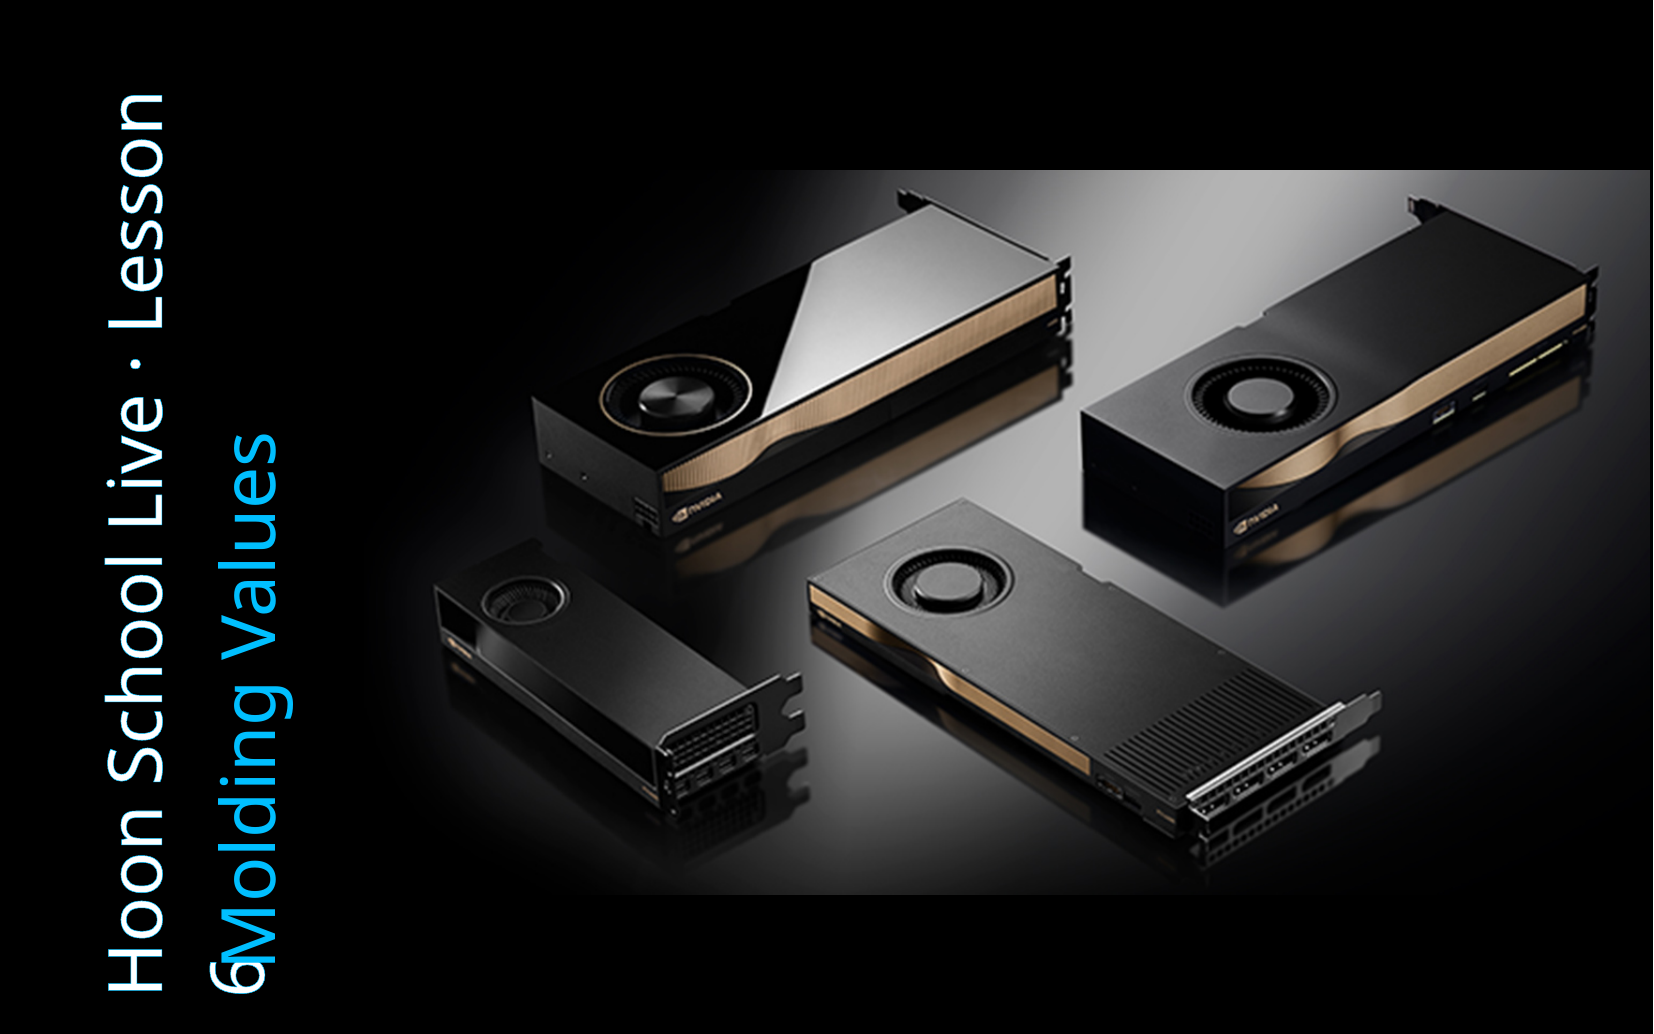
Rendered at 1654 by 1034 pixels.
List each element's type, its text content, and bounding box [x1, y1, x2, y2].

picture [364, 170, 1650, 895]
text_box Molding Values [187, 75, 281, 986]
picture [215, 986, 262, 994]
text_box Hoon School Live · Lesson 6 [74, 30, 168, 1013]
